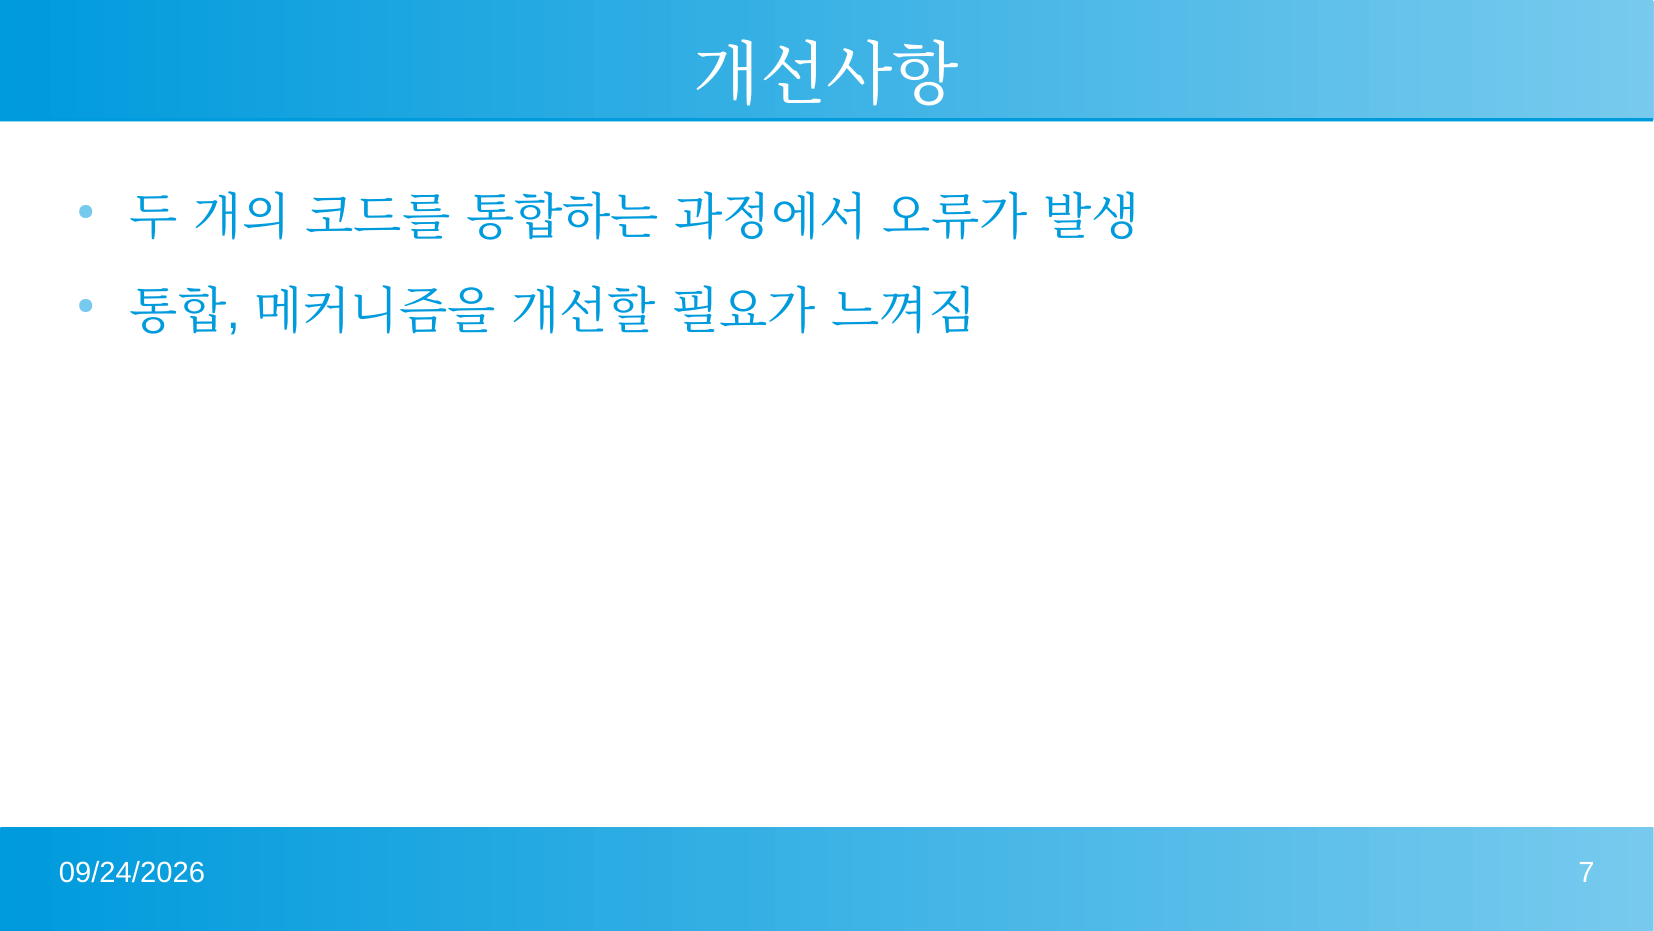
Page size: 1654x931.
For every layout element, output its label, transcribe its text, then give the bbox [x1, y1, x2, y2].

title 개선사항 [59, 19, 1595, 119]
list 두 개의 코드를 통합하는 과정에서 오류가 발생 통합, 메커니즘을 개선할 필요가 느껴짐 [59, 177, 1595, 768]
